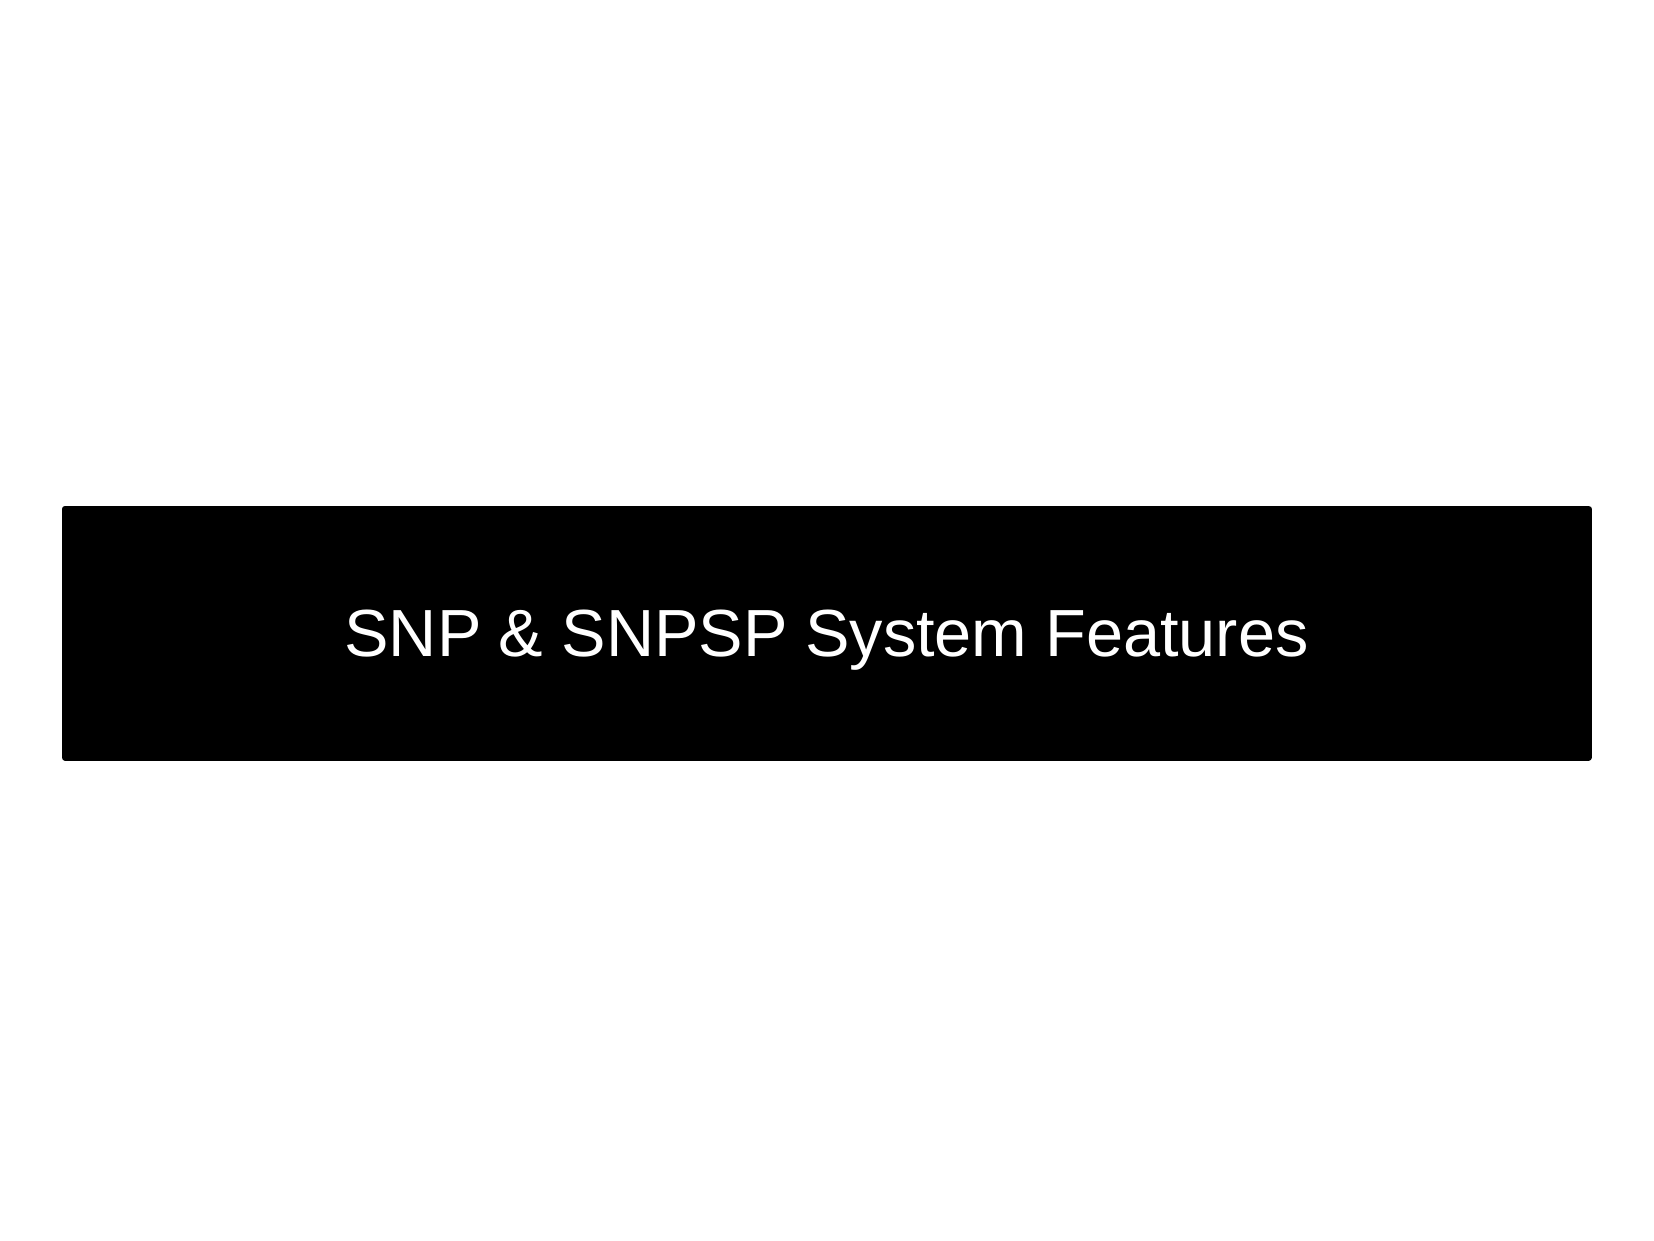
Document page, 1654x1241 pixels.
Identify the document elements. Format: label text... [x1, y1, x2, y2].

subtitle SNP & SNPSP System Features [64, 508, 1589, 758]
